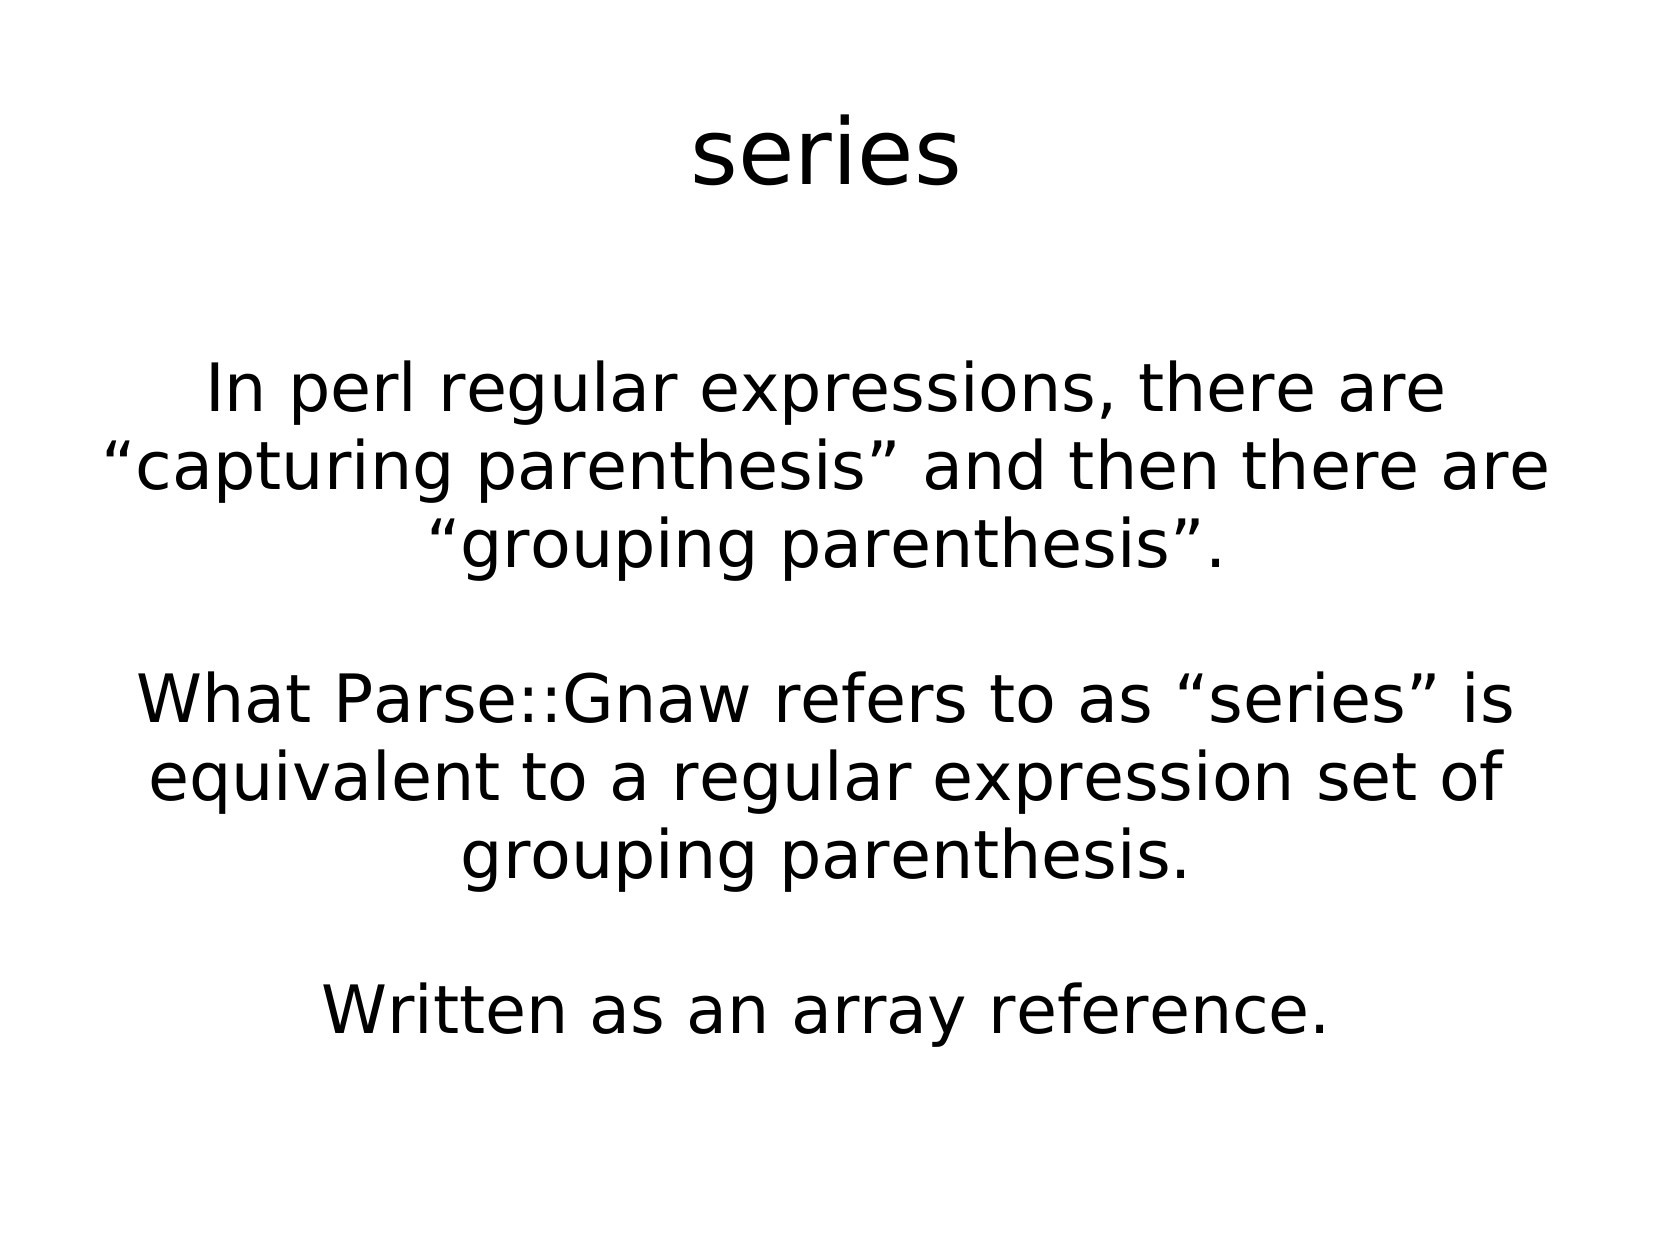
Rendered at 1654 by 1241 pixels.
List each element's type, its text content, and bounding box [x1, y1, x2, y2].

subtitle In perl regular expressions, there are “capturing parenthesis” and then there are “grouping parenthesis”. What Parse::Gnaw refers to as “series” is equivalent to a regular expression set of grouping parenthesis. Written as an array reference. [82, 290, 1571, 1109]
title series [82, 49, 1571, 257]
